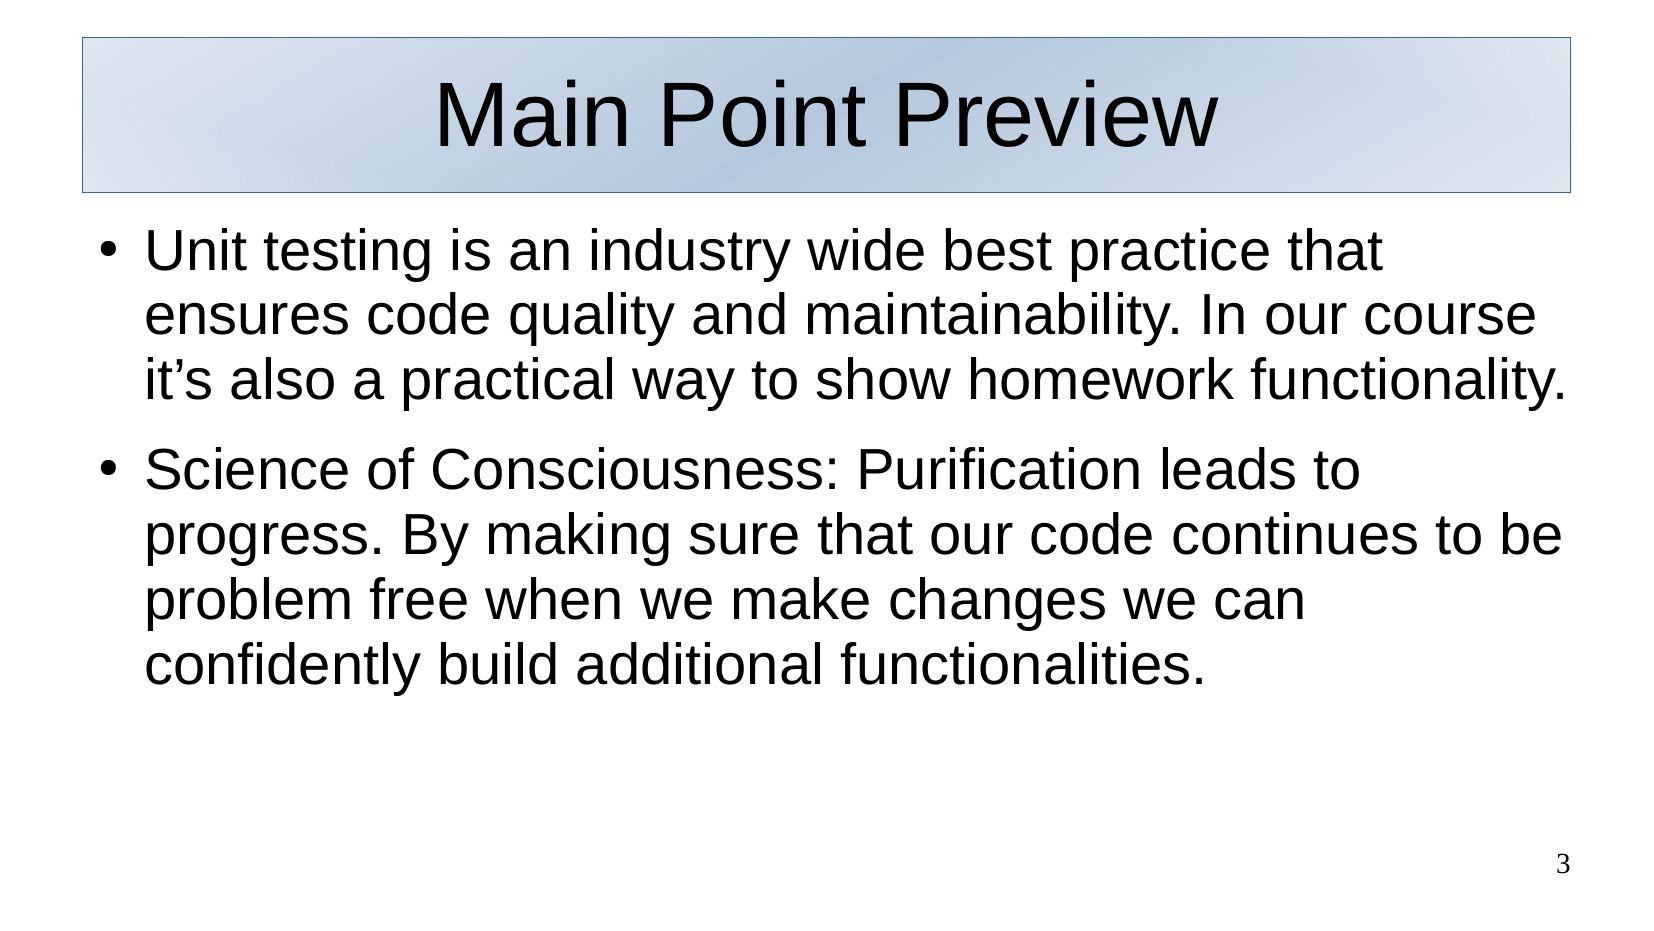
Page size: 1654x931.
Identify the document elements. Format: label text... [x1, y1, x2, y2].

list Unit testing is an industry wide best practice that ensures code quality and maintainability. In our course it’s also a practical way to show homework functionality. Science of Consciousness: Purification leads to progress. By making sure that our code continues to be problem free when we make changes we can confidently build additional functionalities. [82, 217, 1571, 758]
title Main Point Preview [82, 37, 1571, 193]
